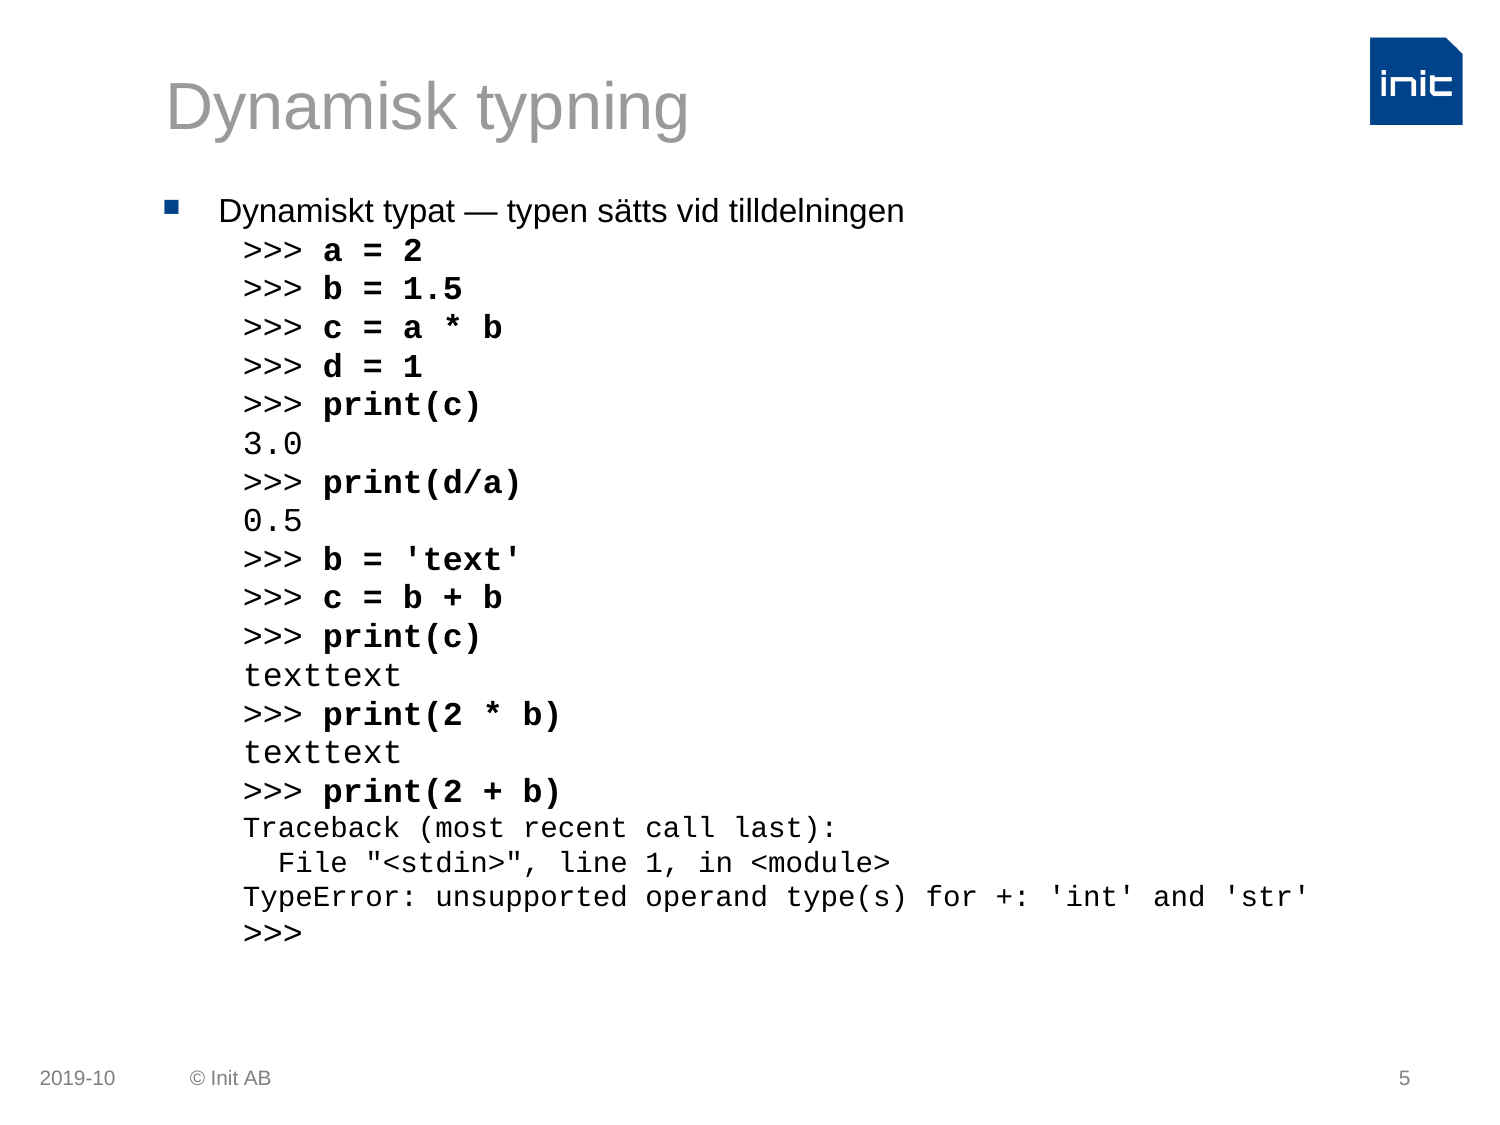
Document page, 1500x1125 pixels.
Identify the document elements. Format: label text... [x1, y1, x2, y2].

text_box <nummer> [1350, 1037, 1426, 1098]
text_box Dynamiskt typat — typen sätts vid tilldelningen >>> a = 2 >>> b = 1.5 >>> c = a * b >>> d = 1 >>> print(c) 3.0 >>> print(d/a) 0.5 >>> b = 'text' >>> c = b + b >>> print(c) texttext >>> print(2 * b) texttext >>> print(2 + b) Traceback (most recent call last): File "<stdin>", line 1, in <module> TypeError: unsupported operand type(s) for +: 'int' and 'str' >>> [150, 189, 1351, 963]
text_box © Init AB [174, 1037, 1326, 1098]
text_box Dynamisk typning [150, 0, 1351, 151]
text_box 2019-10 [24, 1037, 151, 1098]
picture [1370, 37, 1463, 125]
